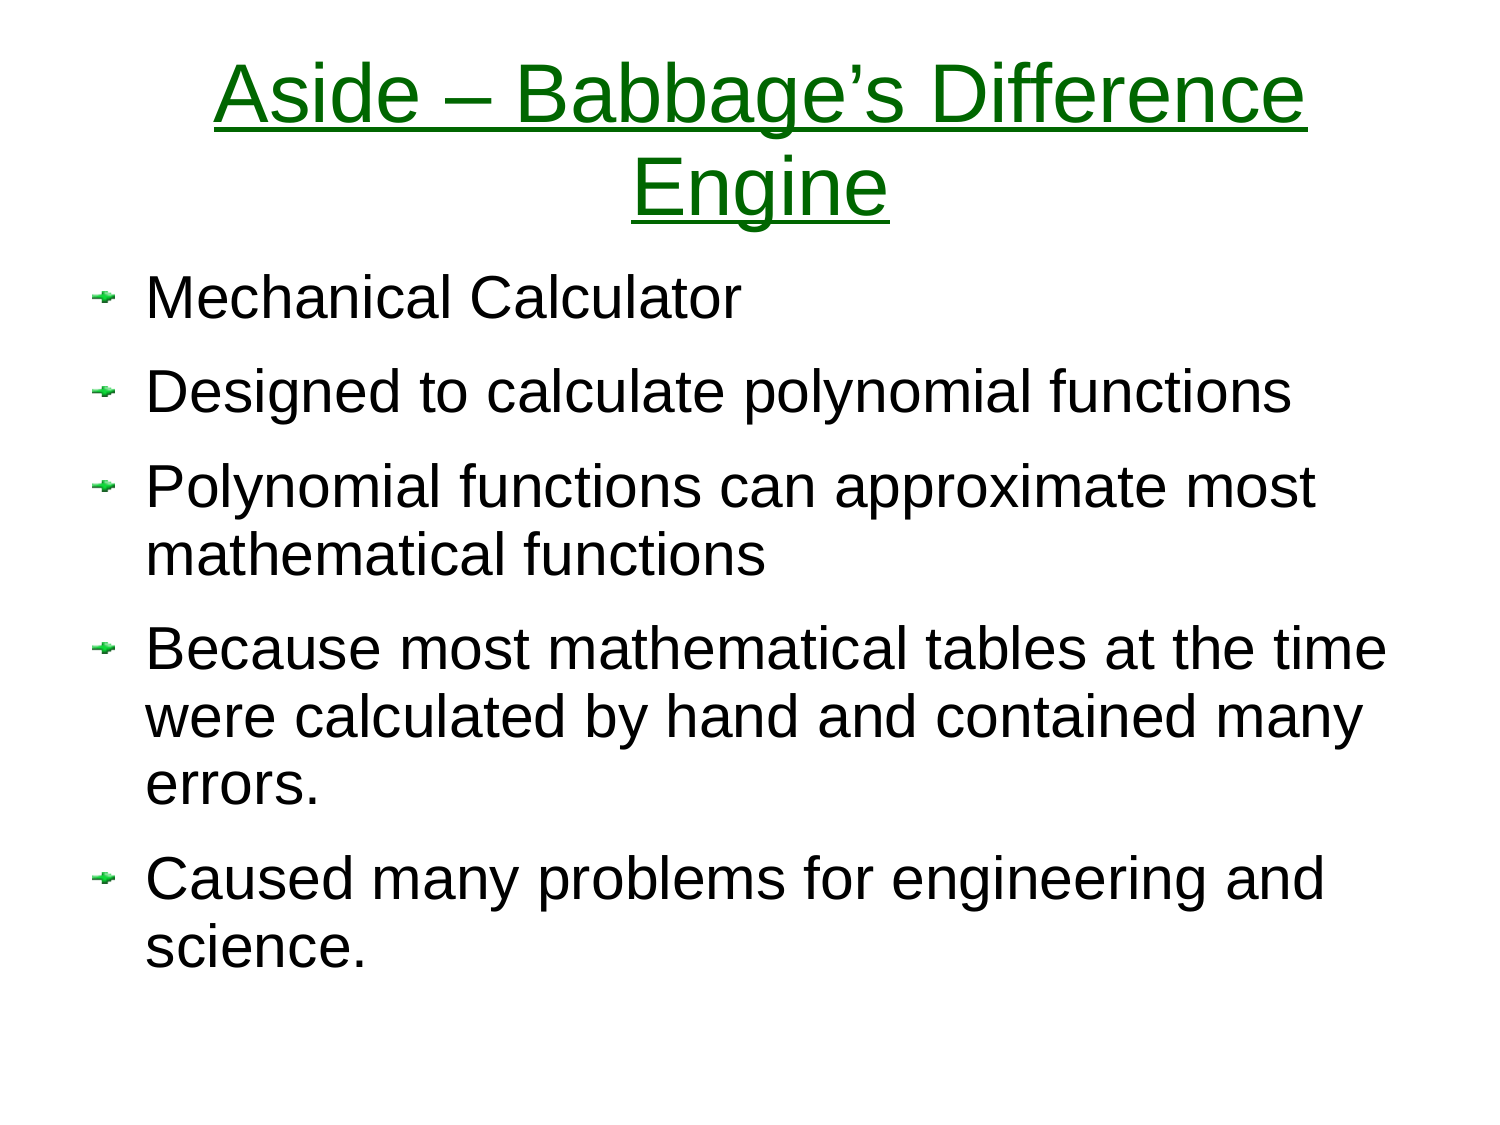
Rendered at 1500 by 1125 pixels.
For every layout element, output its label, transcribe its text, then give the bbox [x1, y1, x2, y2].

title Aside – Babbage’s Difference Engine [75, 44, 1447, 236]
list Mechanical Calculator Designed to calculate polynomial functions Polynomial functions can approximate most mathematical functions Because most mathematical tables at the time were calculated by hand and contained many errors. Caused many problems for engineering and science. [75, 263, 1447, 997]
